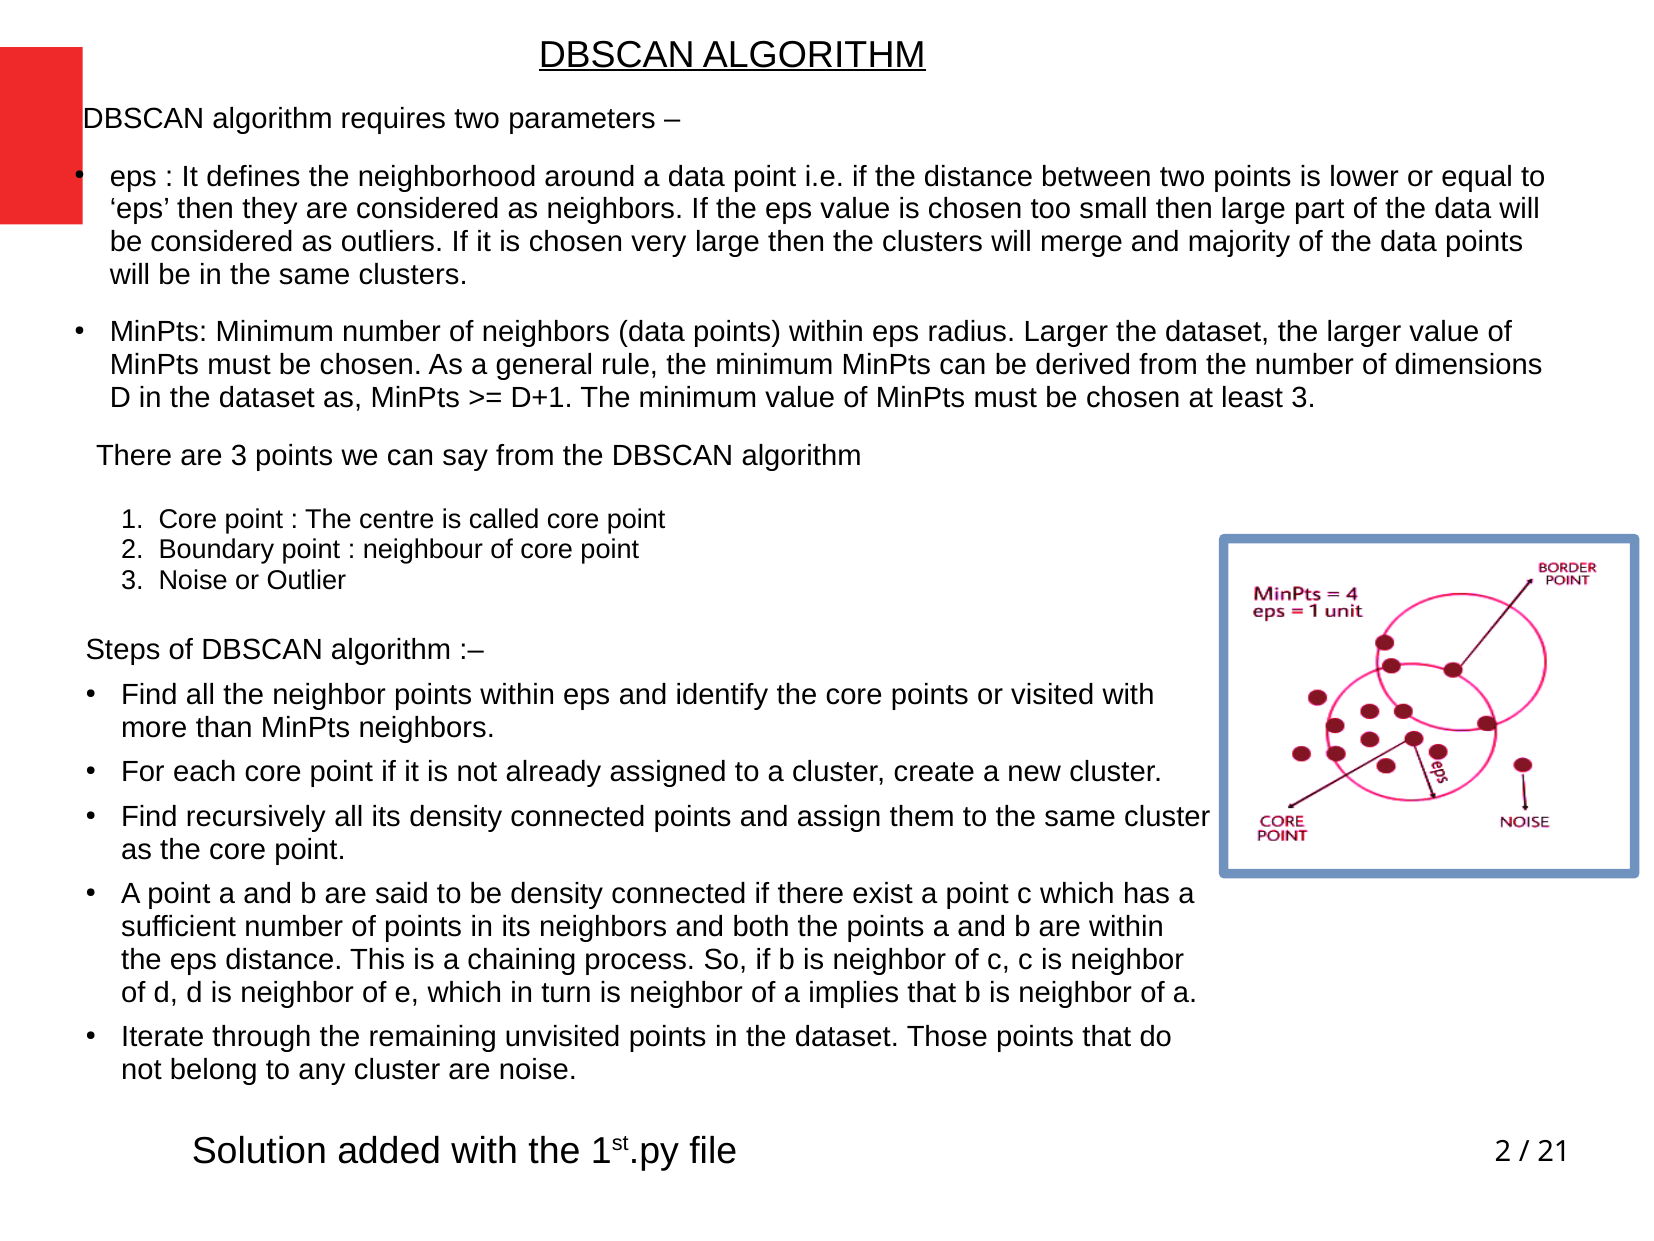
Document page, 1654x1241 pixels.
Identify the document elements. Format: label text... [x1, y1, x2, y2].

text_box 1. Core point : The centre is called core point 2. Boundary point : neighbour of core point 3. Noise or Outlier [106, 496, 1004, 603]
text_box DBSCAN algorithm requires two parameters – eps : It defines the neighborhood around a data point i.e. if the distance between two points is lower or equal to ‘eps’ then they are considered as neighbors. If the eps value is chosen too small then large part of the data will be considered as outliers. If it is chosen very large then the clusters will merge and majority of the data points will be in the same clusters. MinPts: Minimum number of neighbors (data points) within eps radius. Larger the dataset, the larger value of MinPts must be chosen. As a general rule, the minimum MinPts can be derived from the number of dimensions D in the dataset as, MinPts >= D+1. The minimum value of MinPts must be chosen at least 3. [59, 94, 1571, 479]
text_box Solution added with the 1st.py file [177, 1122, 1394, 1181]
picture [1228, 543, 1630, 869]
text_box DBSCAN ALGORITHM [295, 25, 1170, 83]
text_box Steps of DBSCAN algorithm :– Find all the neighbor points within eps and identify the core points or visited with more than MinPts neighbors. For each core point if it is not already assigned to a cluster, create a new cluster. Find recursively all its density connected points and assign them to the same cluster as the core point. A point a and b are said to be density connected if there exist a point c which has a sufficient number of points in its neighbors and both the points a and b are within the eps distance. This is a chaining process. So, if b is neighbor of c, c is neighbor of d, d is neighbor of e, which in turn is neighbor of a implies that b is neighbor of a. Iterate through the remaining unvisited points in the dataset. Those points that do not belong to any cluster are noise. [70, 625, 1229, 1138]
text_box There are 3 points we can say from the DBSCAN algorithm [81, 431, 897, 513]
